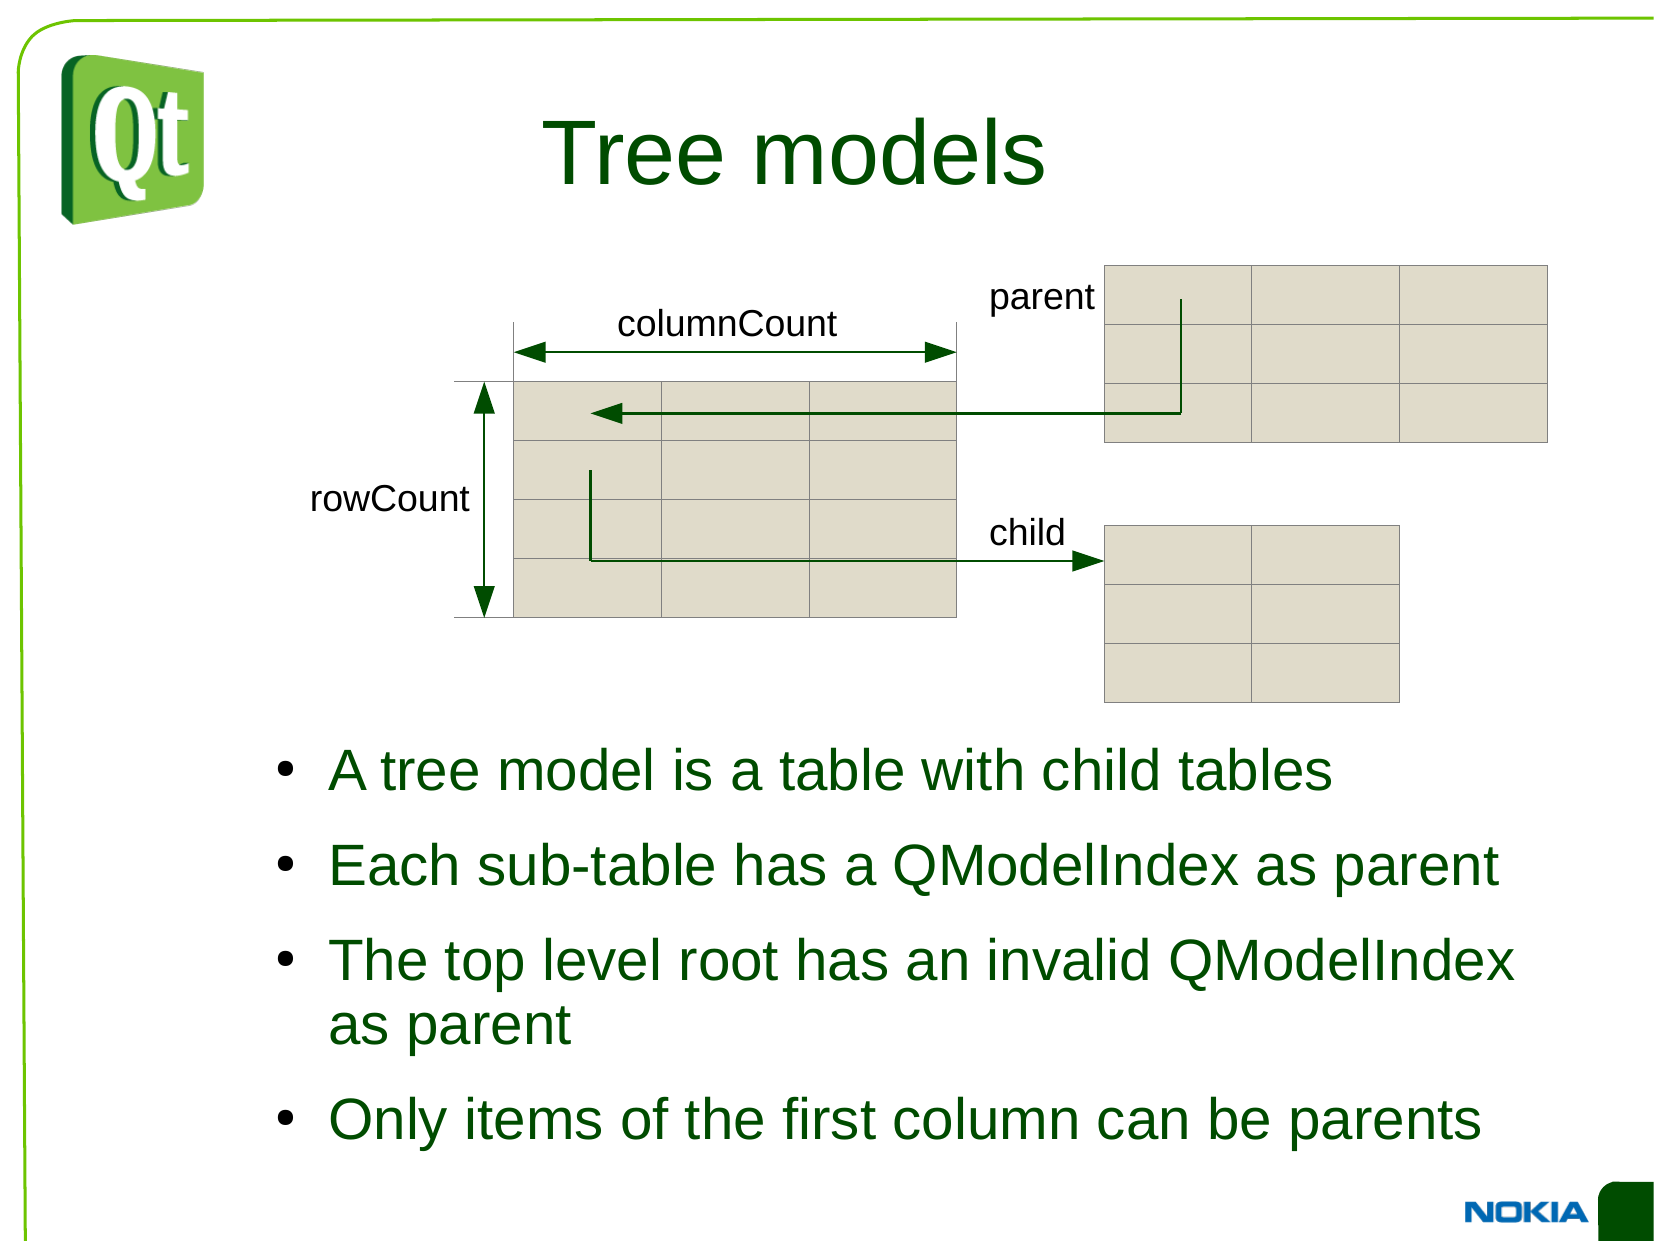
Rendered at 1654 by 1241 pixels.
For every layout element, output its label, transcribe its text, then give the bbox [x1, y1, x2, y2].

title Tree models [257, 56, 1333, 250]
list A tree model is a table with child tables Each sub-table has a QModelIndex as parent The top level root has an invalid QModelIndex as parent Only items of the first column can be parents [257, 738, 1577, 1152]
text_box parent [974, 267, 1111, 325]
text_box [513, 381, 957, 618]
text_box rowCount [295, 470, 486, 528]
text_box columnCount [602, 295, 853, 353]
picture [61, 55, 204, 225]
text_box child [974, 504, 1082, 561]
text_box [1104, 525, 1400, 703]
text_box [1104, 265, 1548, 443]
picture [1465, 1201, 1589, 1223]
